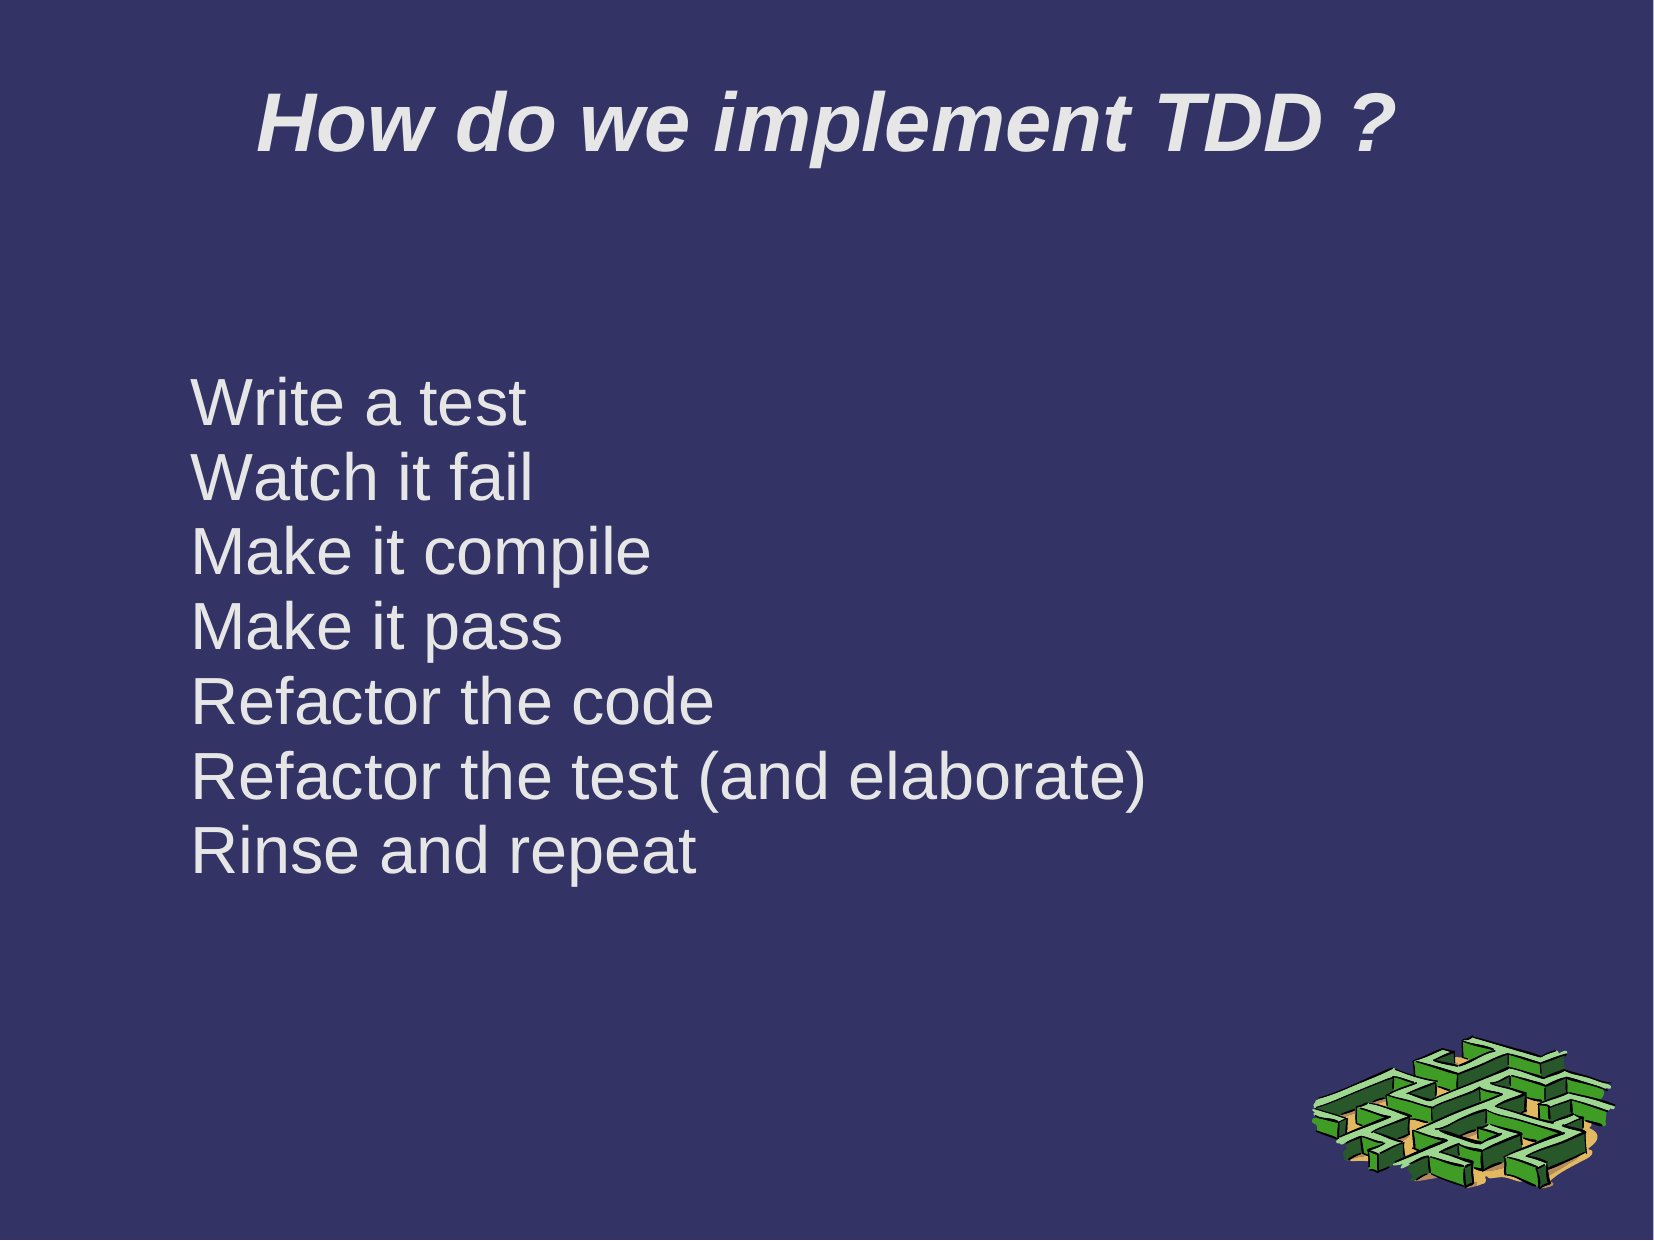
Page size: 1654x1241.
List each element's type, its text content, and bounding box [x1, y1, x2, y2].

list Write a test Watch it fail Make it compile Make it pass Refactor the code Refactor the test (and elaborate) Rinse and repeat [178, 364, 1570, 1184]
title How do we implement TDD ? [121, 19, 1534, 227]
